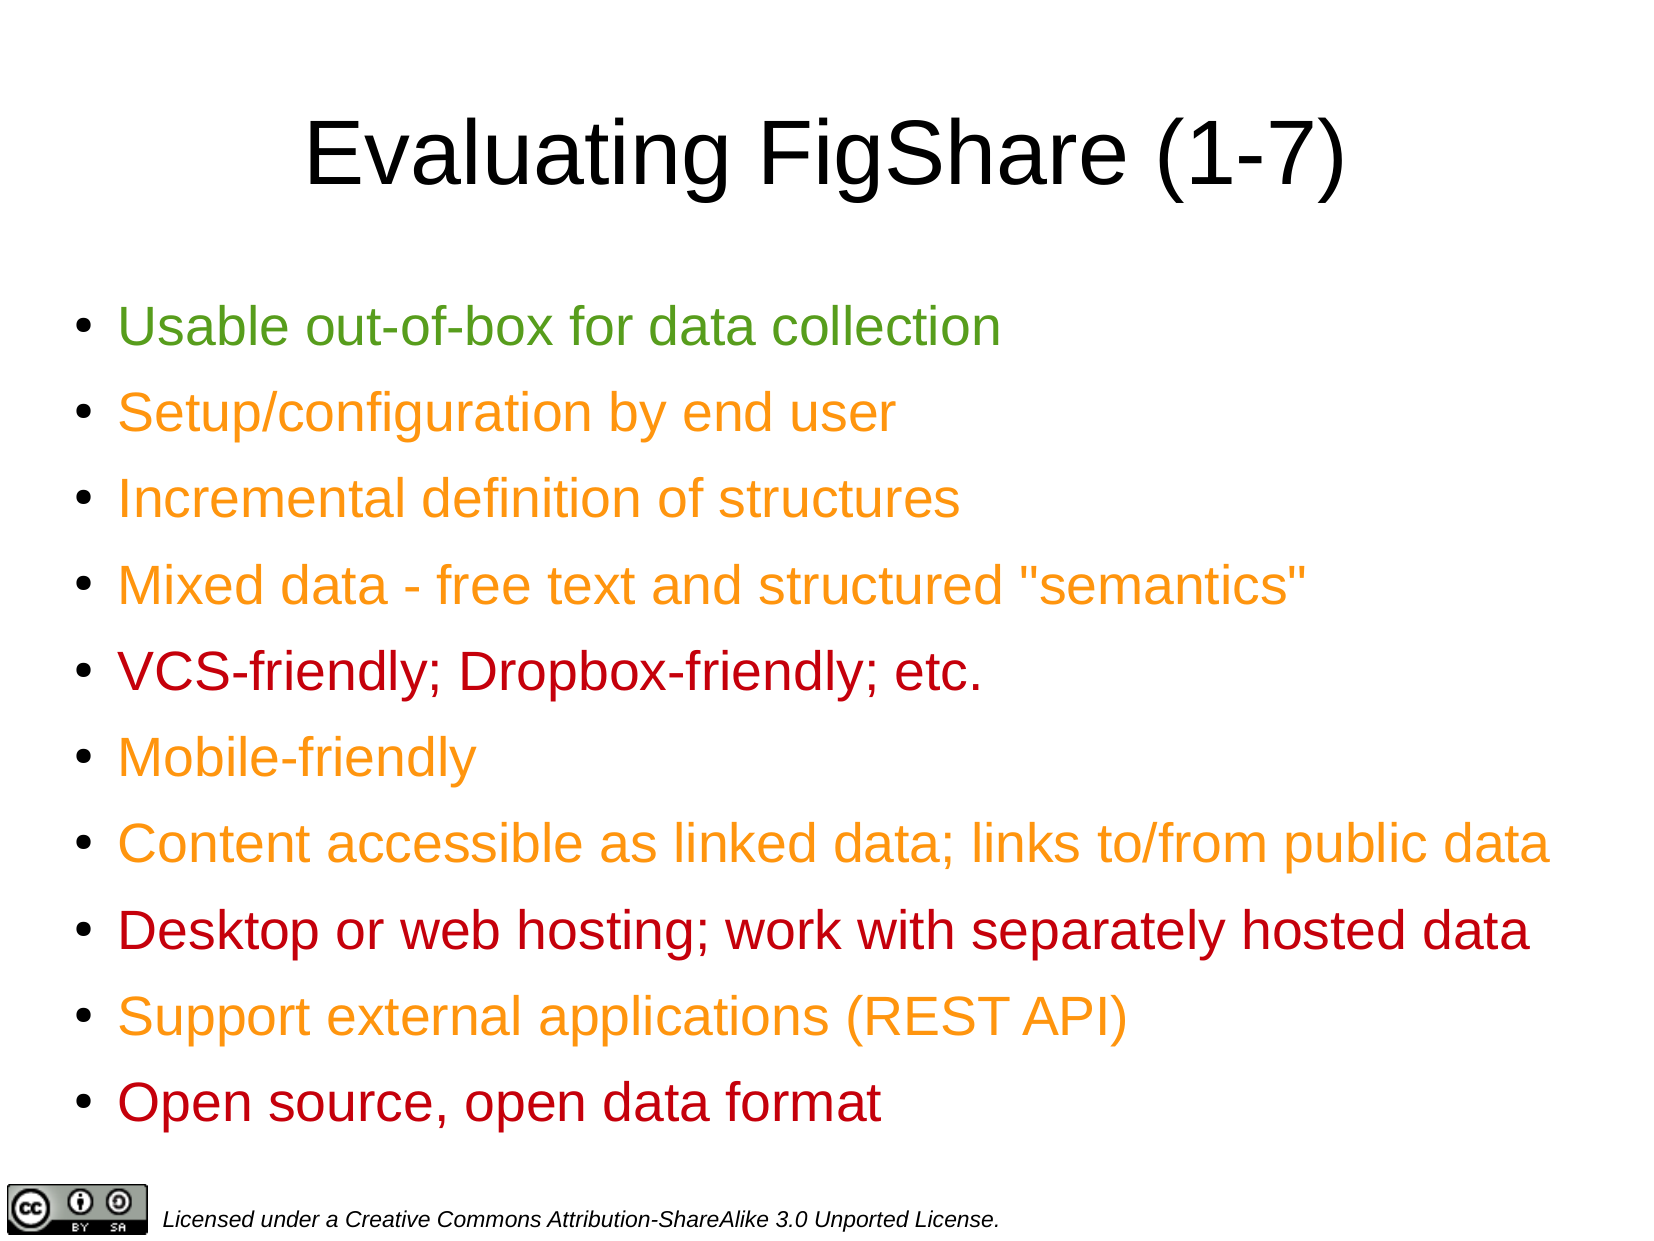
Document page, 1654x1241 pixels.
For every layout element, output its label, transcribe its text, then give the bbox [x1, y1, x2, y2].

title Evaluating FigShare (1-7) [82, 49, 1571, 257]
picture [7, 1184, 148, 1235]
list Usable out-of-box for data collection Setup/configuration by end user Incremental definition of structures Mixed data - free text and structured "semantics" VCS-friendly; Dropbox-friendly; etc. Mobile-friendly Content accessible as linked data; links to/from public data Desktop or web hosting; work with separately hosted data Support external applications (REST API) Open source, open data format [59, 295, 1595, 1140]
